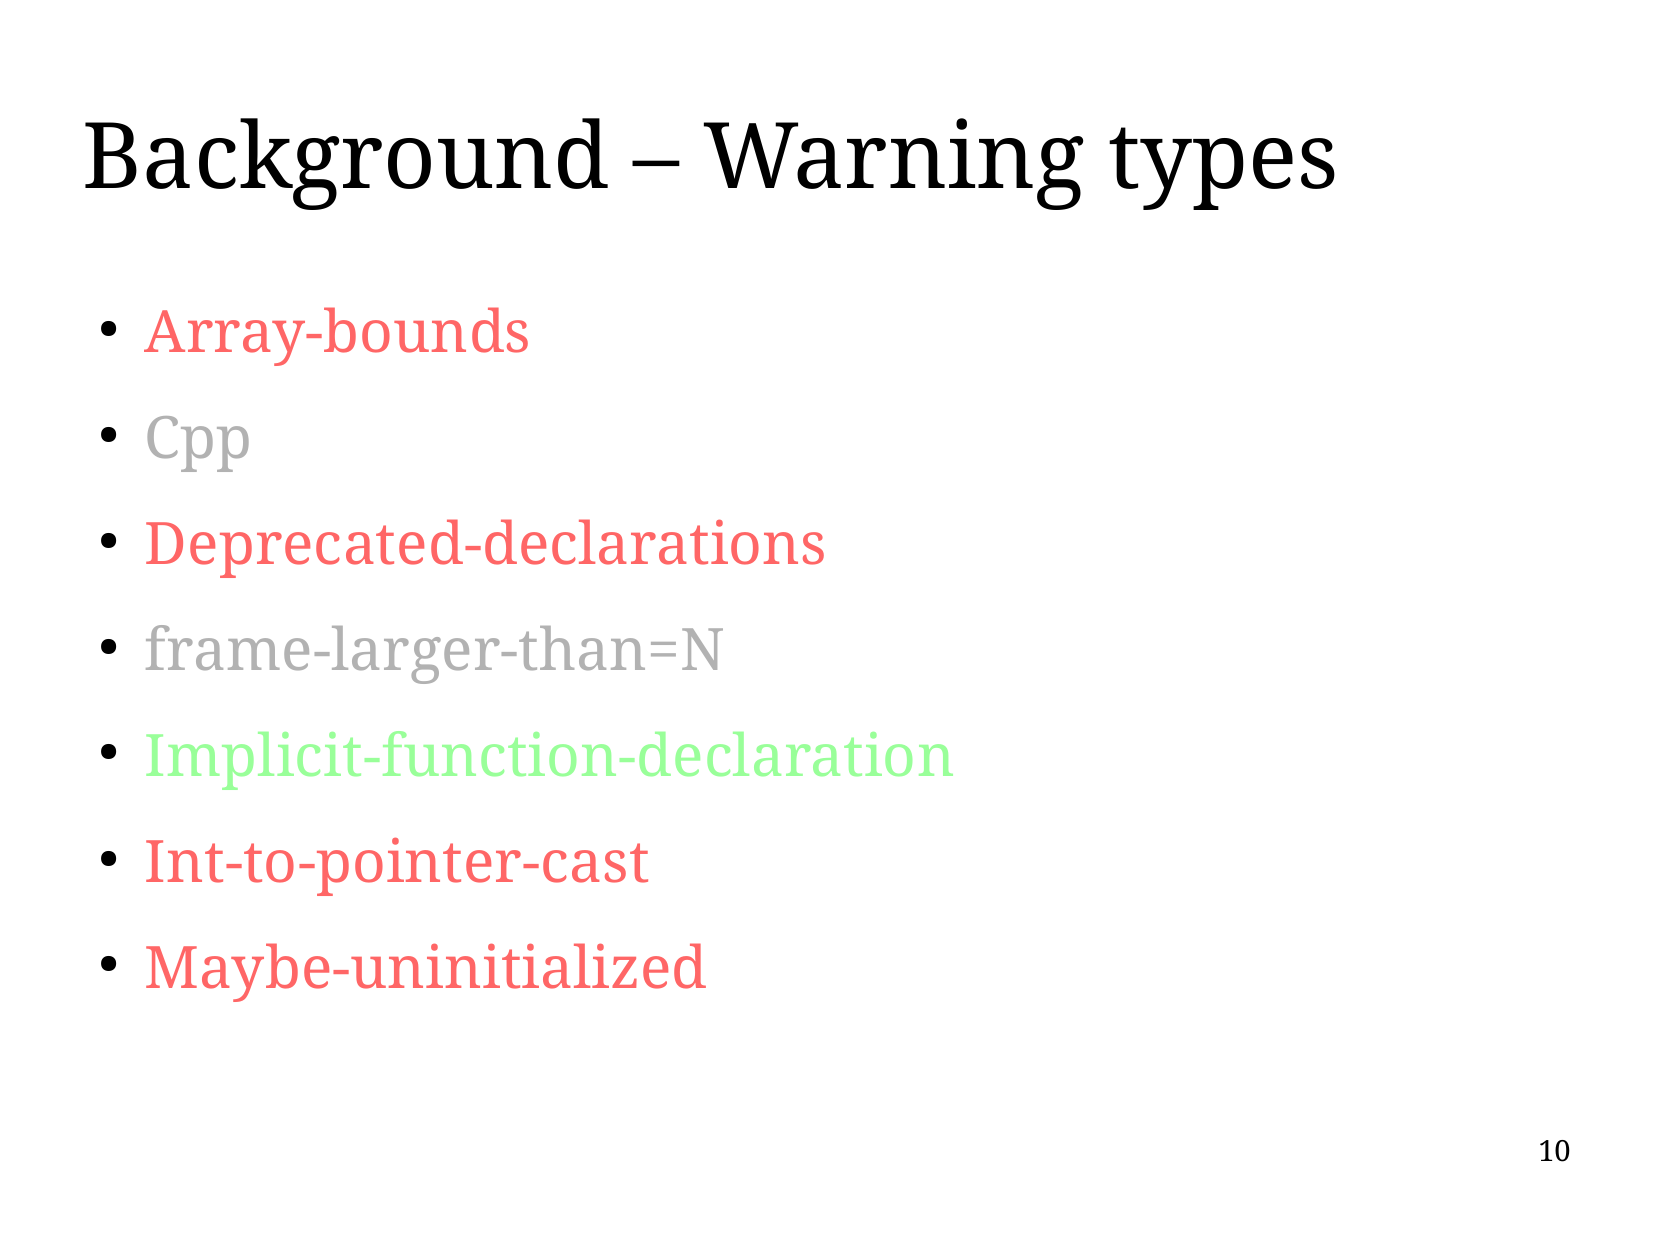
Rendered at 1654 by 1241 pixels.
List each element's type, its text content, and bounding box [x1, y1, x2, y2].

title Background – Warning types [82, 49, 1571, 257]
list Array-bounds Cpp Deprecated-declarations frame-larger-than=N Implicit-function-declaration Int-to-pointer-cast Maybe-uninitialized [82, 290, 1571, 1010]
